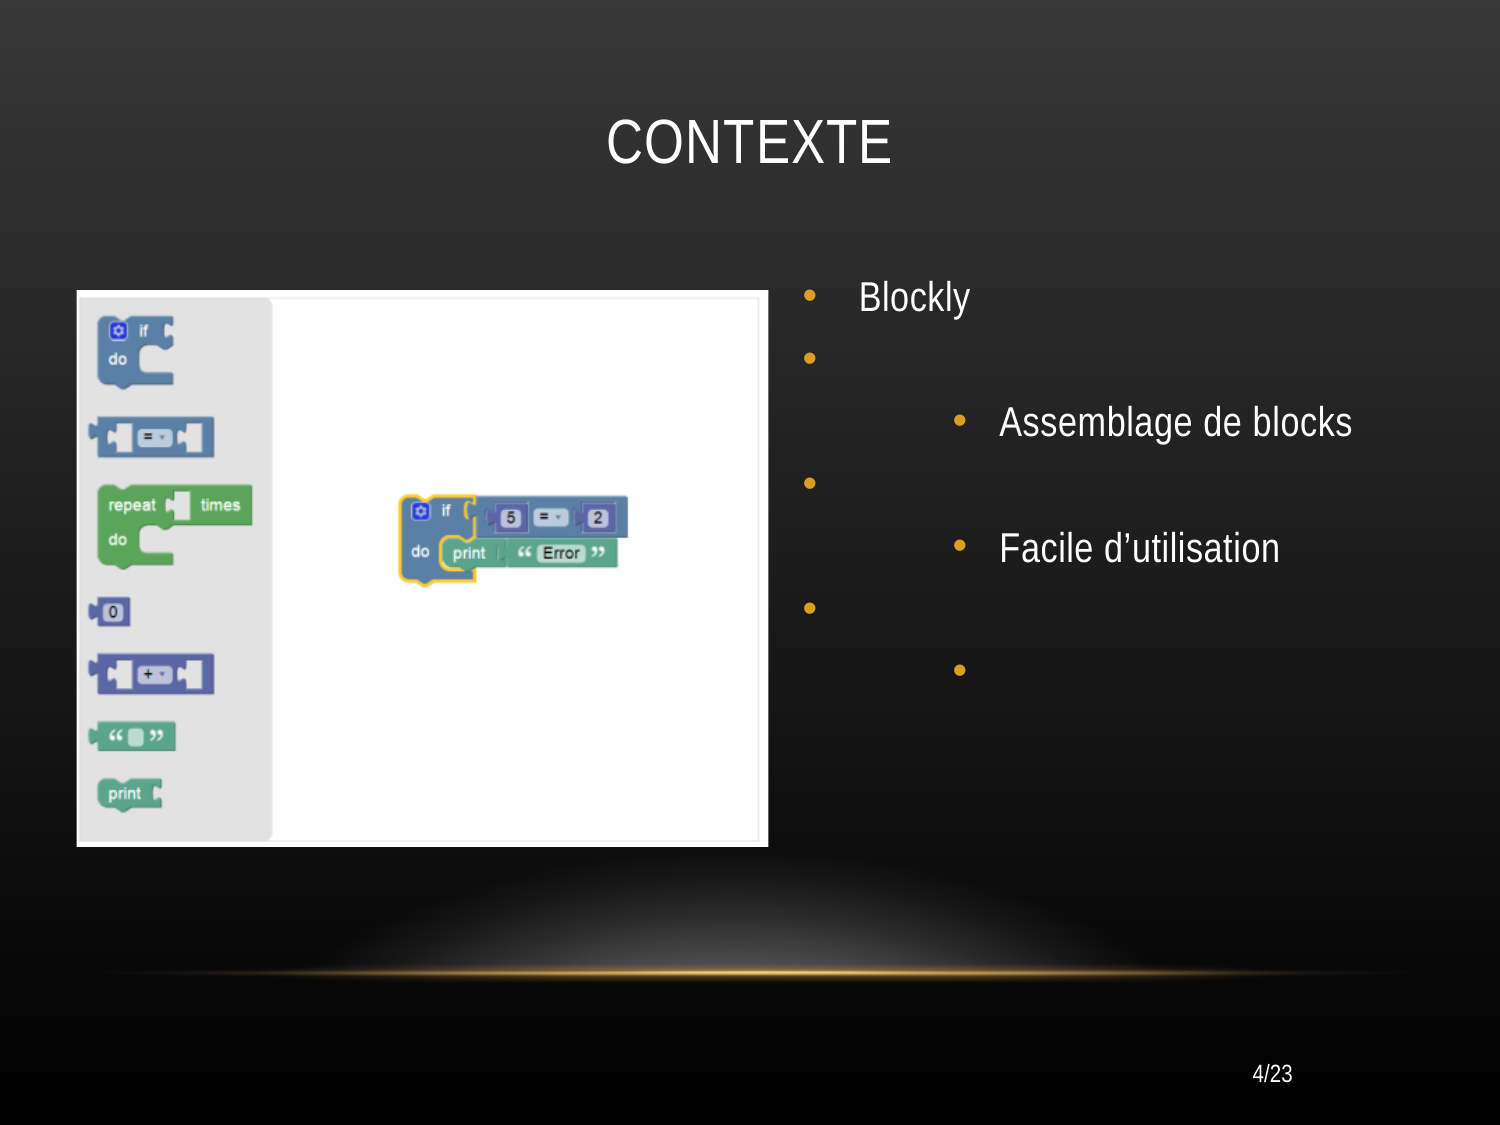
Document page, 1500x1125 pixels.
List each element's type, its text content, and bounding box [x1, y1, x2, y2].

text_box 4/23 [1237, 1042, 1401, 1103]
title Contexte [99, 45, 1400, 233]
list Blockly Assemblage de blocks Facile d’utilisation [787, 262, 1401, 938]
picture [76, 290, 769, 847]
